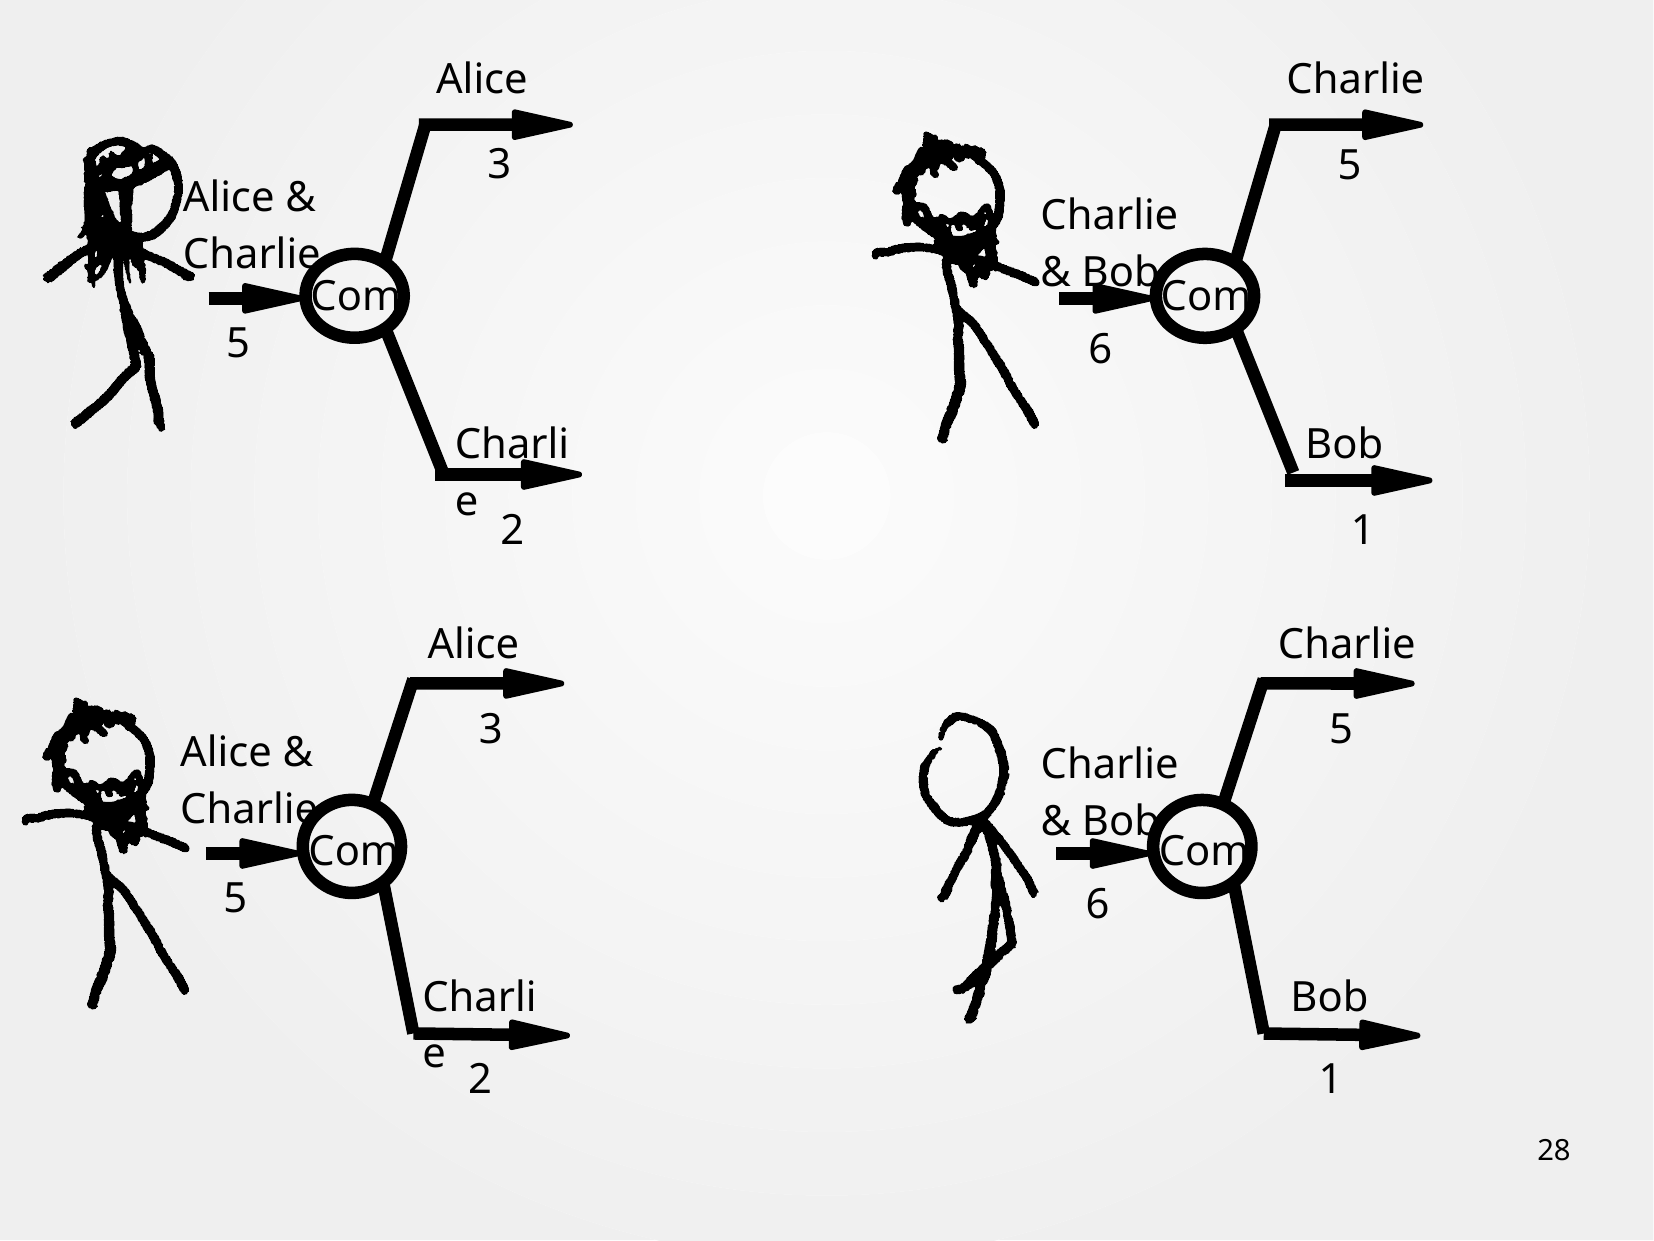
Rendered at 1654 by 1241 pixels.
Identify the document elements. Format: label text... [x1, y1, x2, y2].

text_box Alice [421, 41, 562, 128]
text_box Alice & Charlie [197, 158, 342, 313]
text_box Com [295, 258, 433, 374]
picture [41, 135, 197, 432]
text_box 3 [472, 128, 527, 214]
text_box Com [1145, 258, 1284, 374]
text_box Bob [1290, 406, 1453, 472]
text_box Charlie [407, 958, 573, 1046]
text_box Charlie [1271, 41, 1447, 128]
picture [869, 129, 1042, 445]
text_box Charlie & Bob [1042, 177, 1199, 293]
text_box Alice & Charlie [192, 714, 339, 868]
text_box Com [1143, 813, 1282, 929]
text_box 1 [1303, 1041, 1367, 1129]
text_box Alice [412, 606, 553, 693]
text_box 2 [453, 1041, 517, 1129]
picture [915, 708, 1042, 1027]
text_box Bob [1275, 958, 1406, 1024]
picture [19, 695, 192, 1011]
text_box 5 [1314, 693, 1369, 779]
text_box 6 [1073, 311, 1128, 390]
text_box Charlie [1263, 606, 1447, 693]
text_box 1 [1336, 492, 1400, 579]
text_box 5 [208, 860, 263, 948]
text_box 3 [463, 693, 519, 779]
text_box 5 [211, 305, 266, 393]
text_box 5 [1323, 128, 1378, 214]
text_box Charlie [440, 406, 603, 472]
text_box 2 [485, 492, 549, 579]
text_box Com [293, 813, 431, 929]
text_box 6 [1070, 866, 1126, 951]
text_box Charlie & Bob [1042, 726, 1199, 842]
